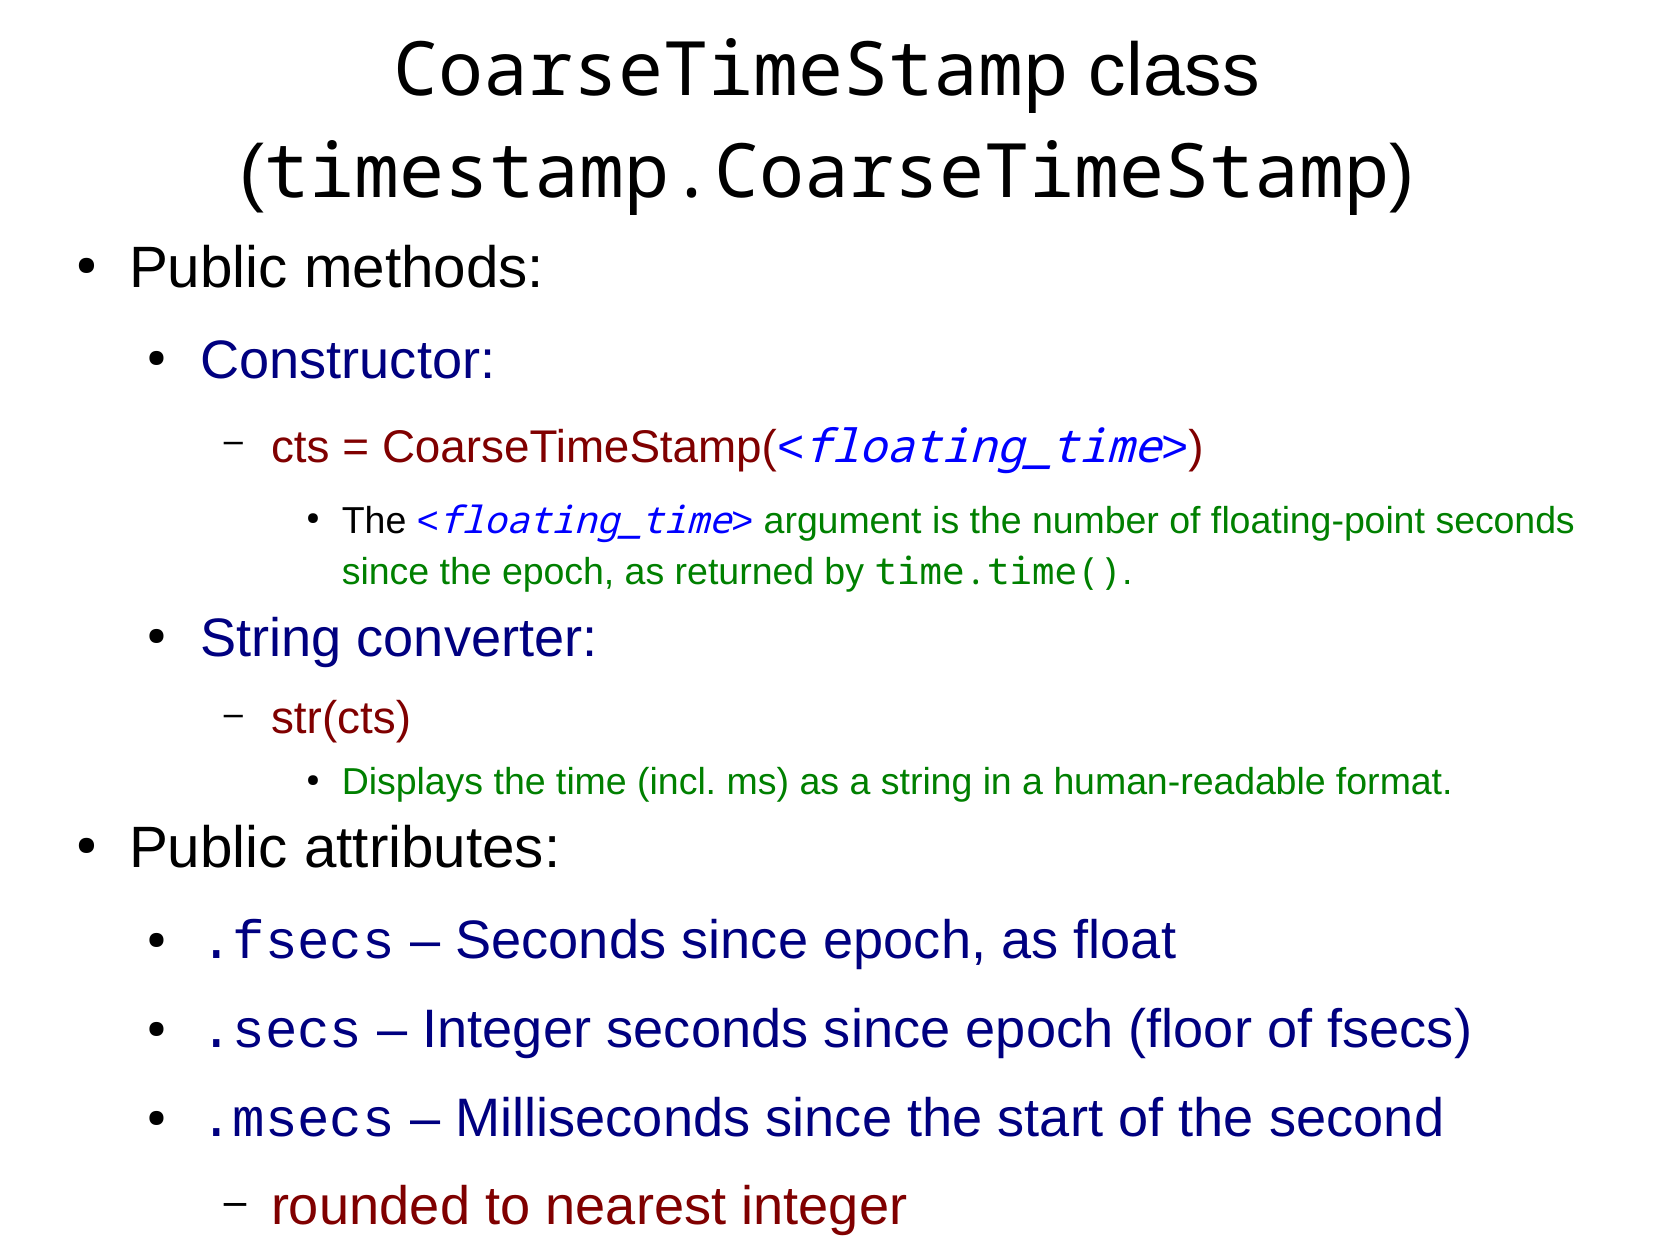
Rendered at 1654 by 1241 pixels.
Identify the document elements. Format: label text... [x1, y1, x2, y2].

title CoarseTimeStamp class (timestamp.CoarseTimeStamp) [82, 13, 1571, 222]
list Public methods: Constructor: cts = CoarseTimeStamp(<floating_time>) The <floating_time> argument is the number of floating-point seconds since the epoch, as returned by time.time(). String converter: str(cts) Displays the time (incl. ms) as a string in a human-readable format. Public attributes: .fsecs – Seconds since epoch, as float .secs – Integer seconds since epoch (floor of fsecs) .msecs – Milliseconds since the start of the second rounded to nearest integer [58, 234, 1611, 1208]
